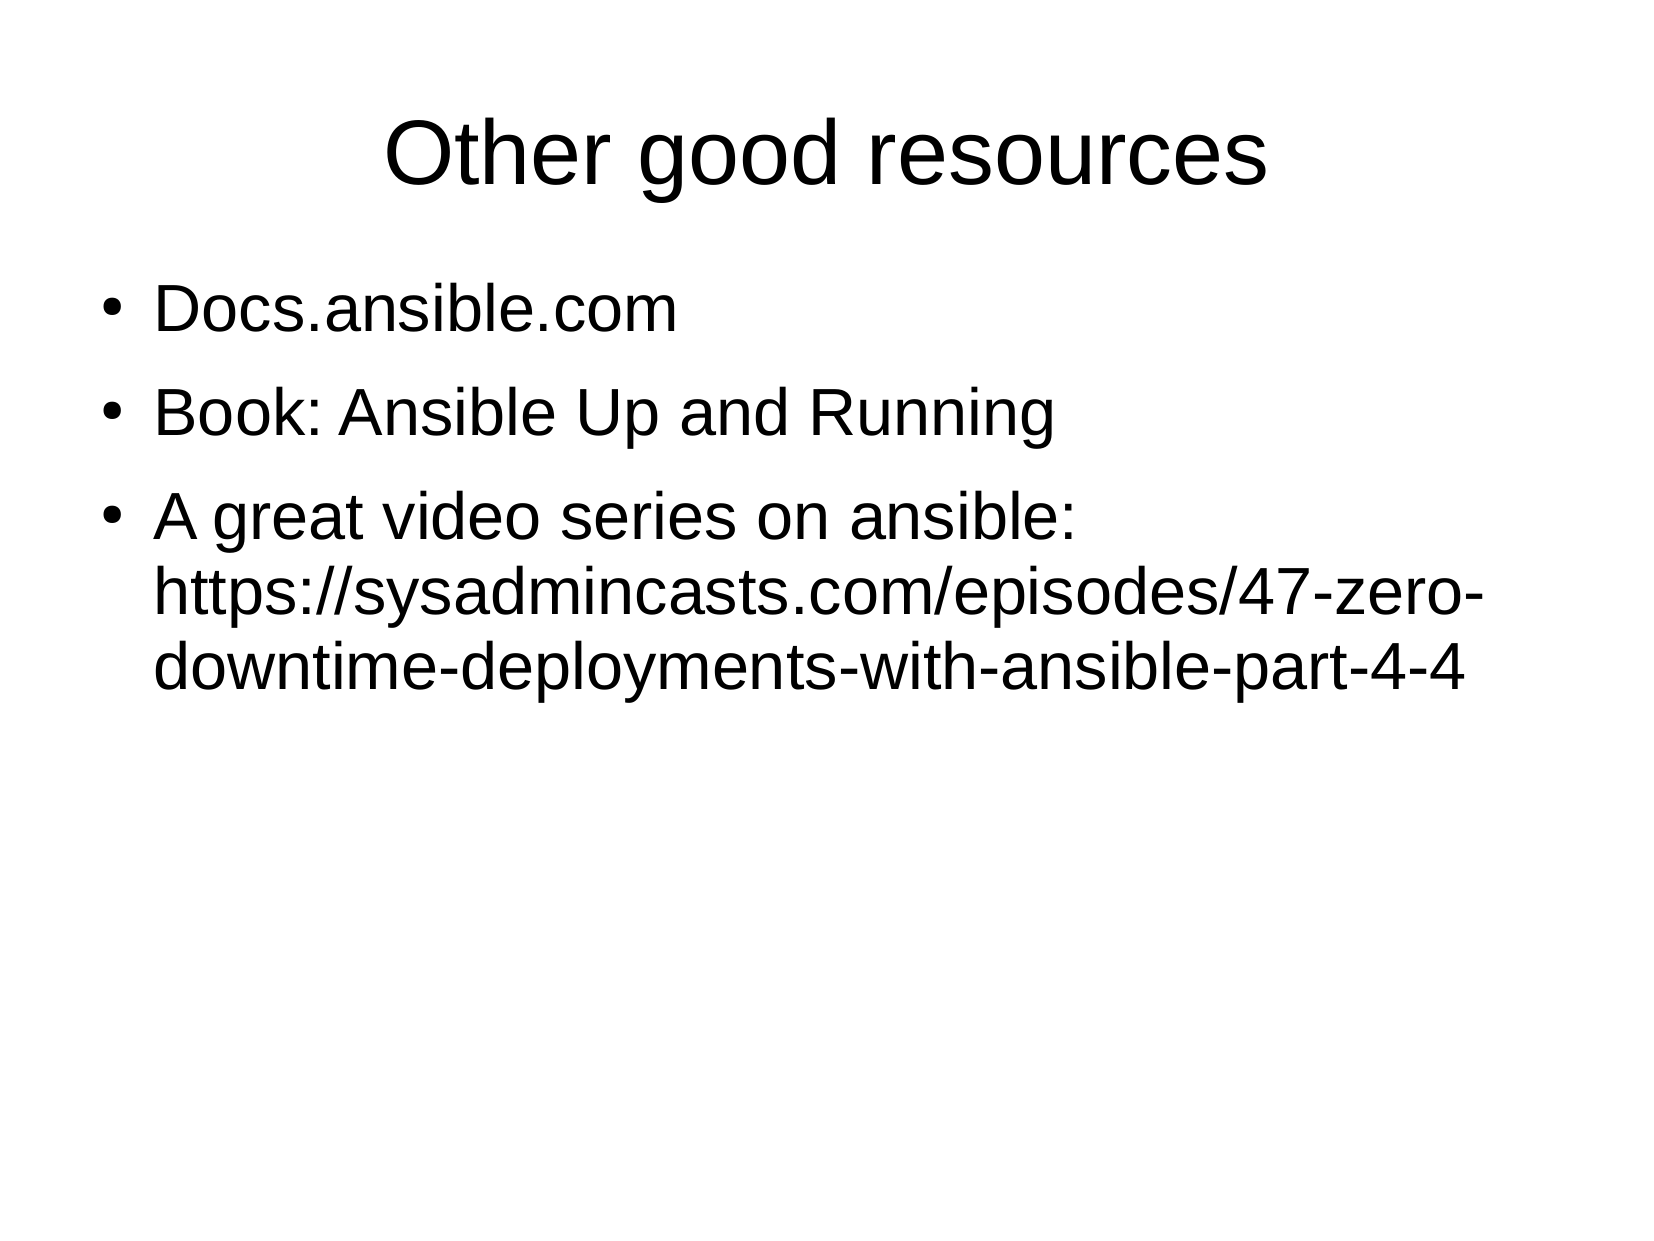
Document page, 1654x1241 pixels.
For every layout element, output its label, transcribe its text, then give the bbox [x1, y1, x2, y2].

list Docs.ansible.com Book: Ansible Up and Running A great video series on ansible: https://sysadmincasts.com/episodes/47-zero-downtime-deployments-with-ansible-part-4-4 [82, 270, 1571, 991]
title Other good resources [82, 49, 1571, 257]
